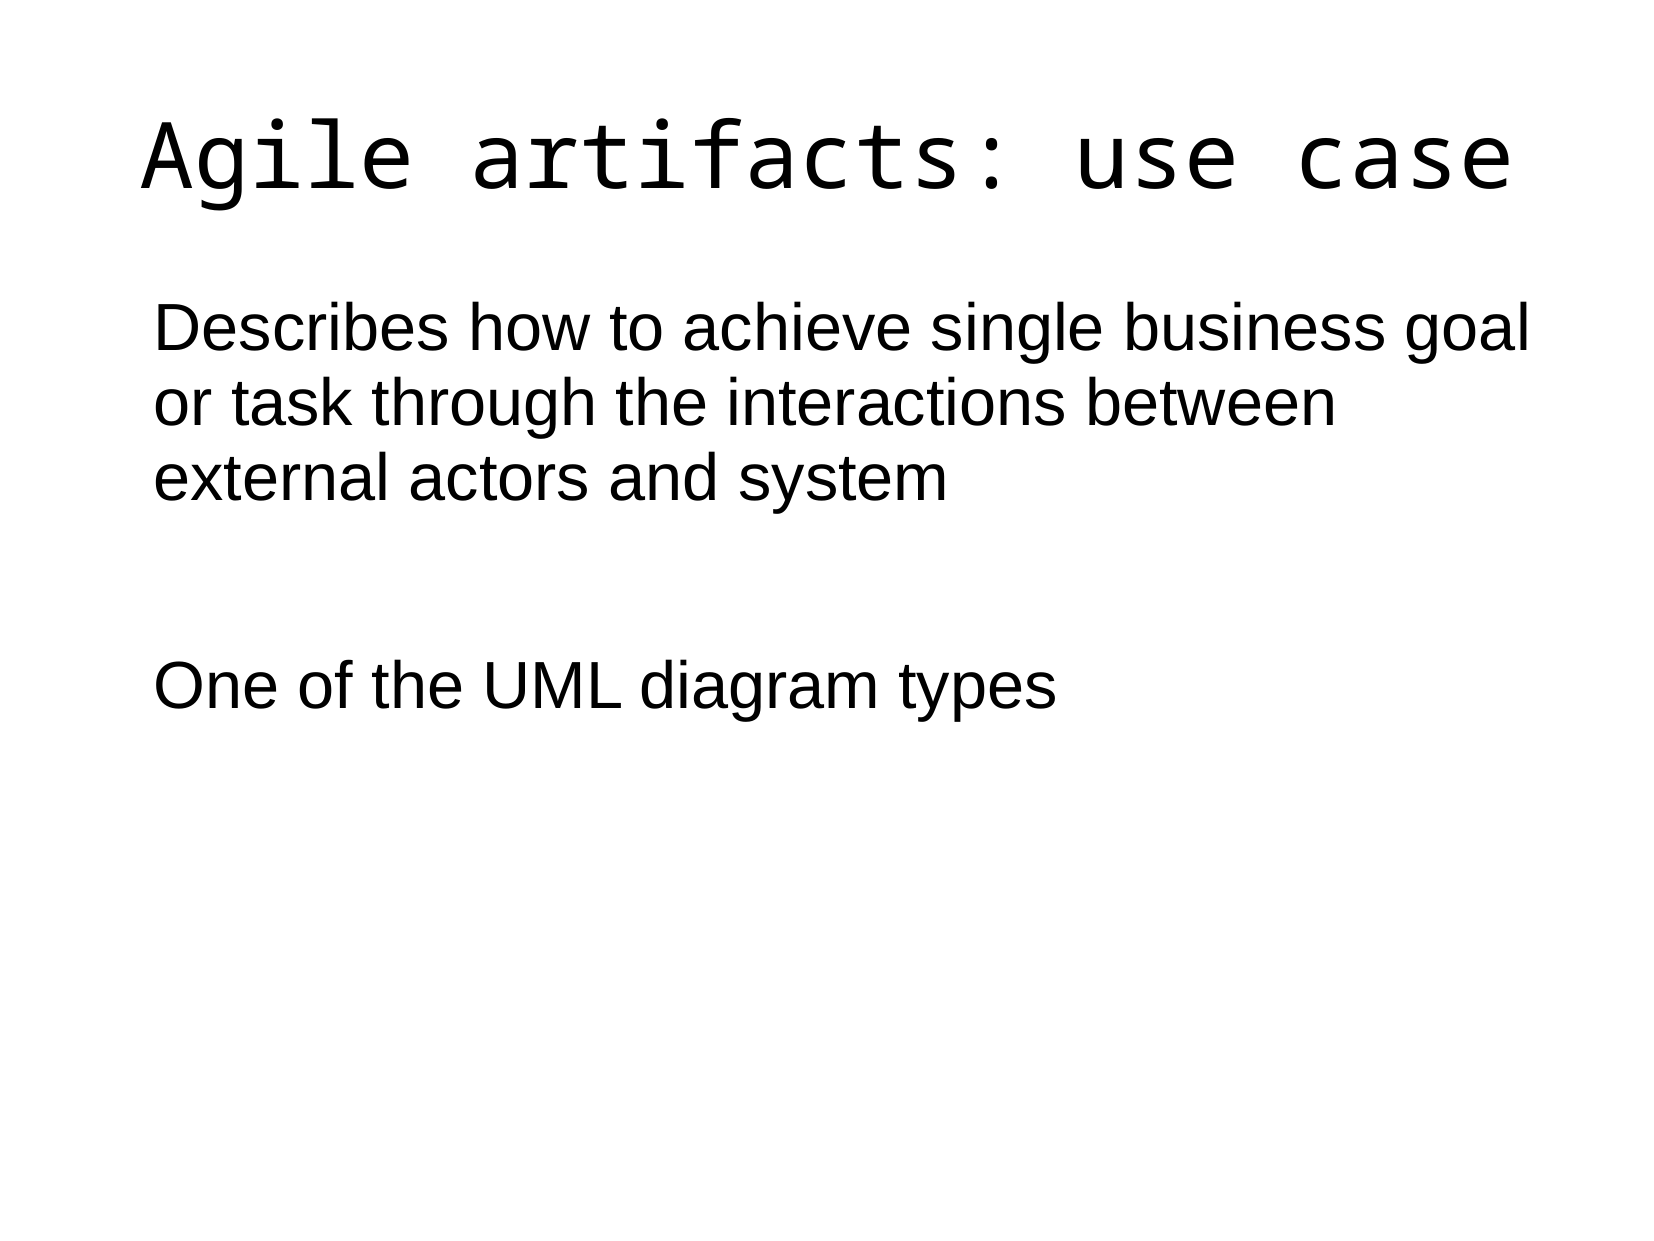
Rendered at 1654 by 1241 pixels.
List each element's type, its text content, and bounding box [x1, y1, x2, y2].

title Agile artifacts: use case [82, 49, 1571, 257]
list Describes how to achieve single business goal or task through the interactions between external actors and system One of the UML diagram types [82, 290, 1571, 1010]
